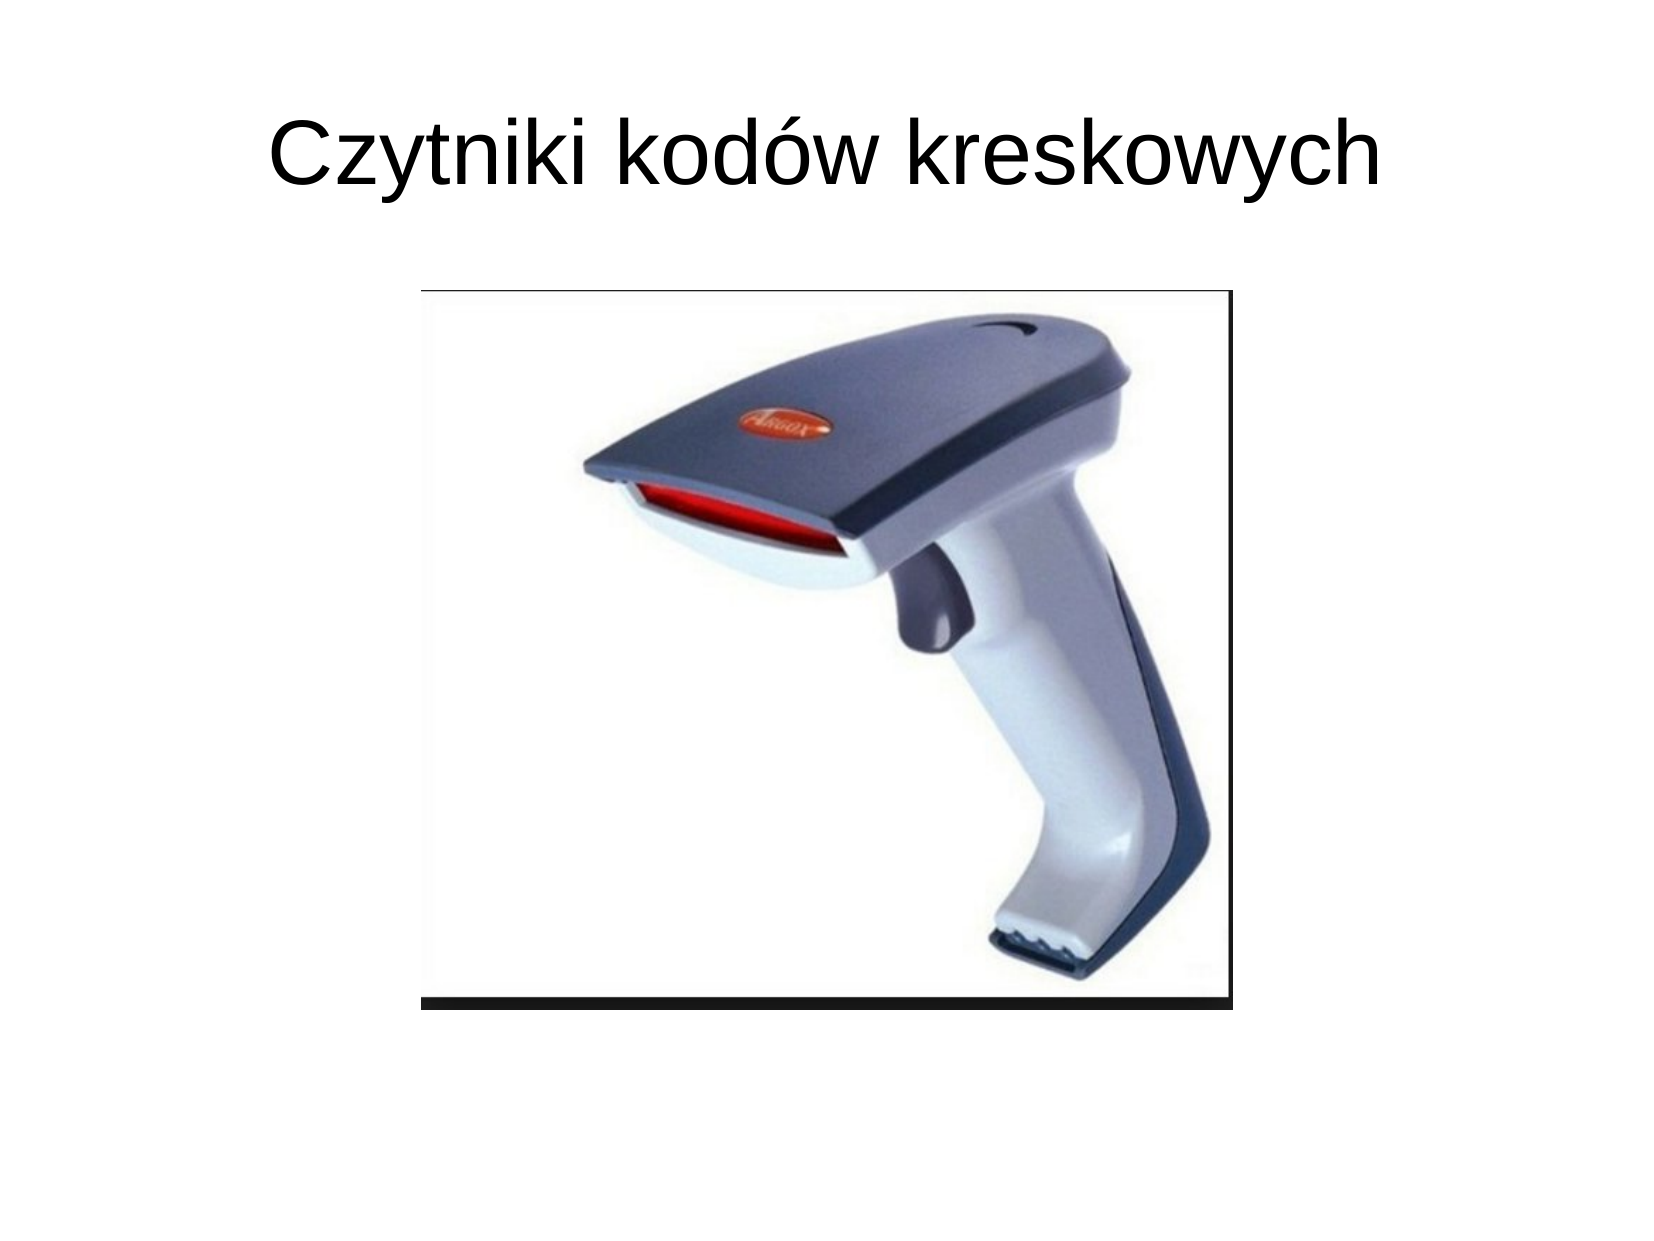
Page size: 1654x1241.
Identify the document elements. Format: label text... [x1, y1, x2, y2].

title Czytniki kodów kreskowych [82, 49, 1571, 257]
picture [421, 290, 1233, 1010]
